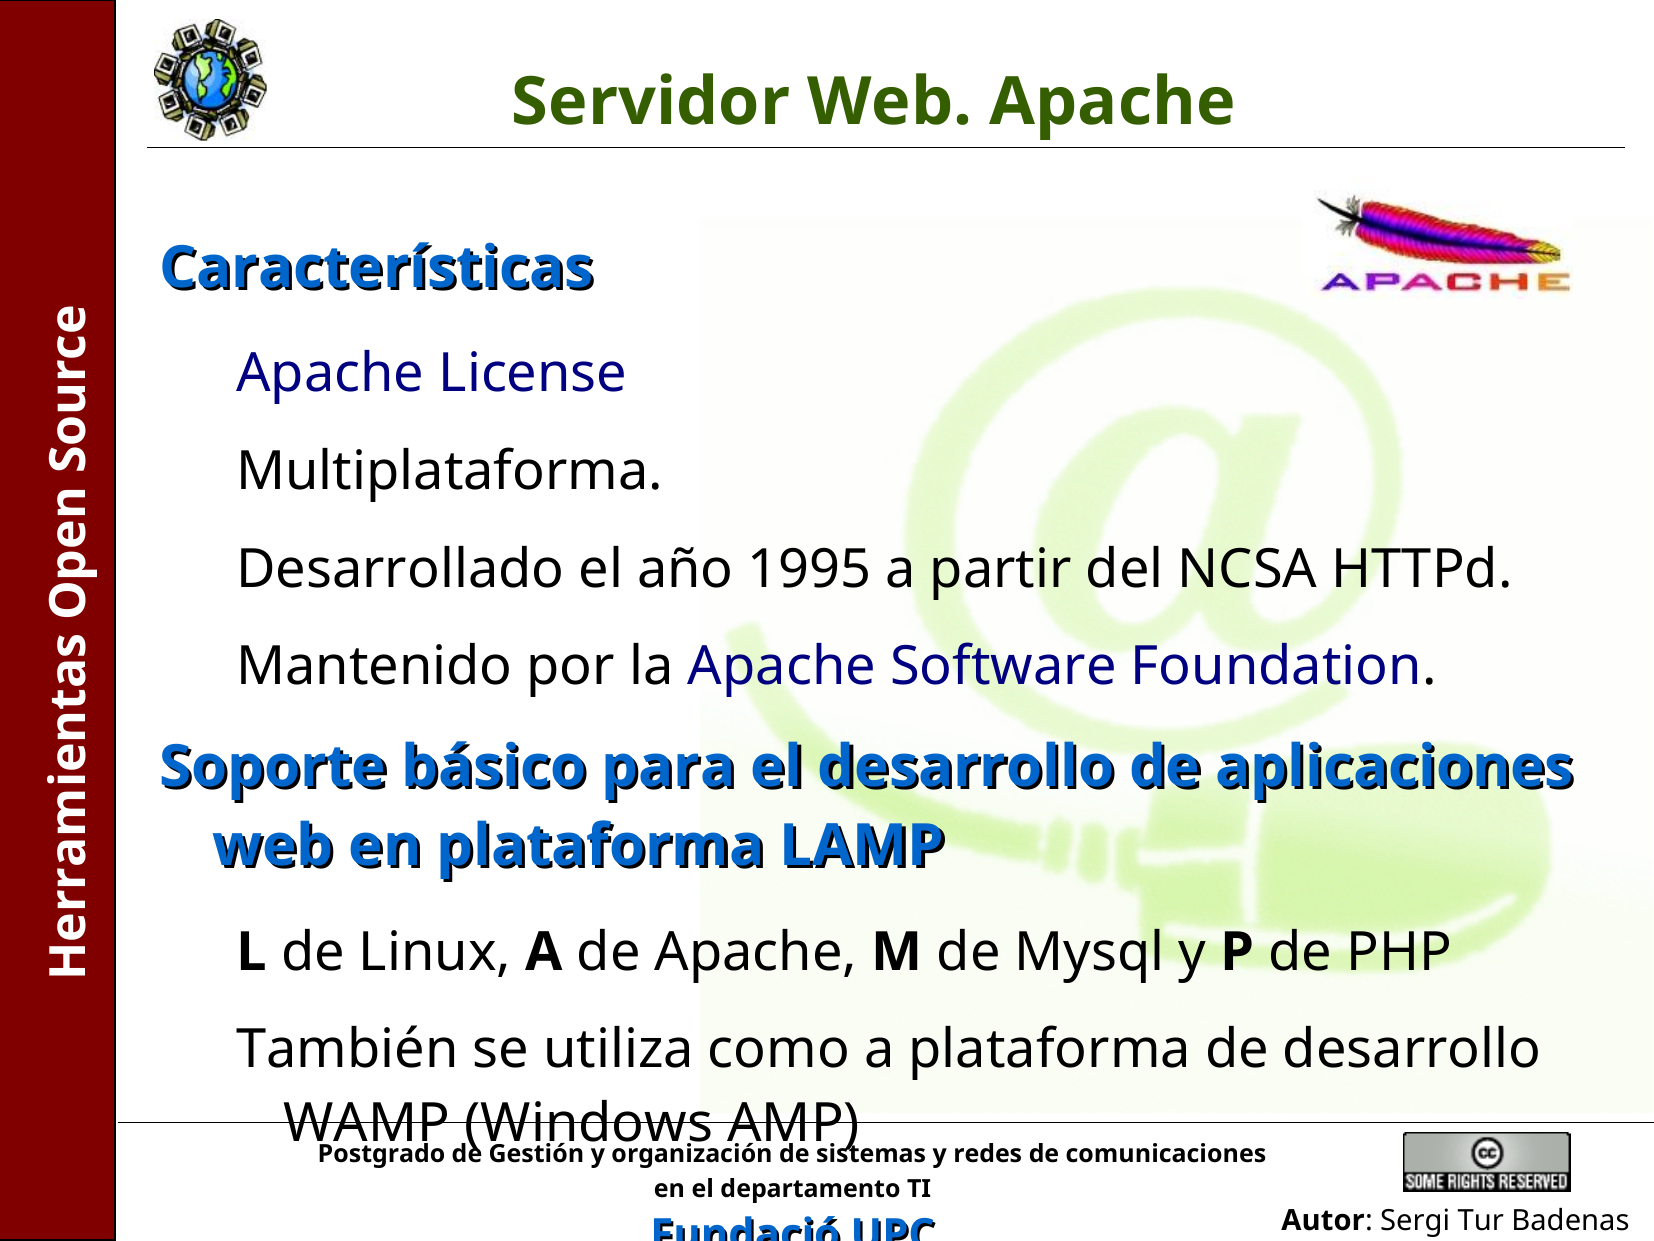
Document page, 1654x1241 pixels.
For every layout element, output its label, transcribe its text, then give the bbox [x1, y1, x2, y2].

picture [154, 19, 268, 49]
list Características Apache License Multiplataforma. Desarrollado el año 1995 a partir del NCSA HTTPd. Mantenido por la Apache Software Foundation. Soporte básico para el desarrollo de aplicaciones web en plataforma LAMP L de Linux, A de Apache, M de Mysql y P de PHP También se utiliza como a plataforma de desarrollo WAMP (Windows AMP) [141, 225, 1639, 1075]
title Servidor Web. Apache [129, 49, 1619, 148]
picture [700, 177, 1654, 1113]
picture [821, 1107, 836, 1113]
picture [1403, 1132, 1571, 1192]
